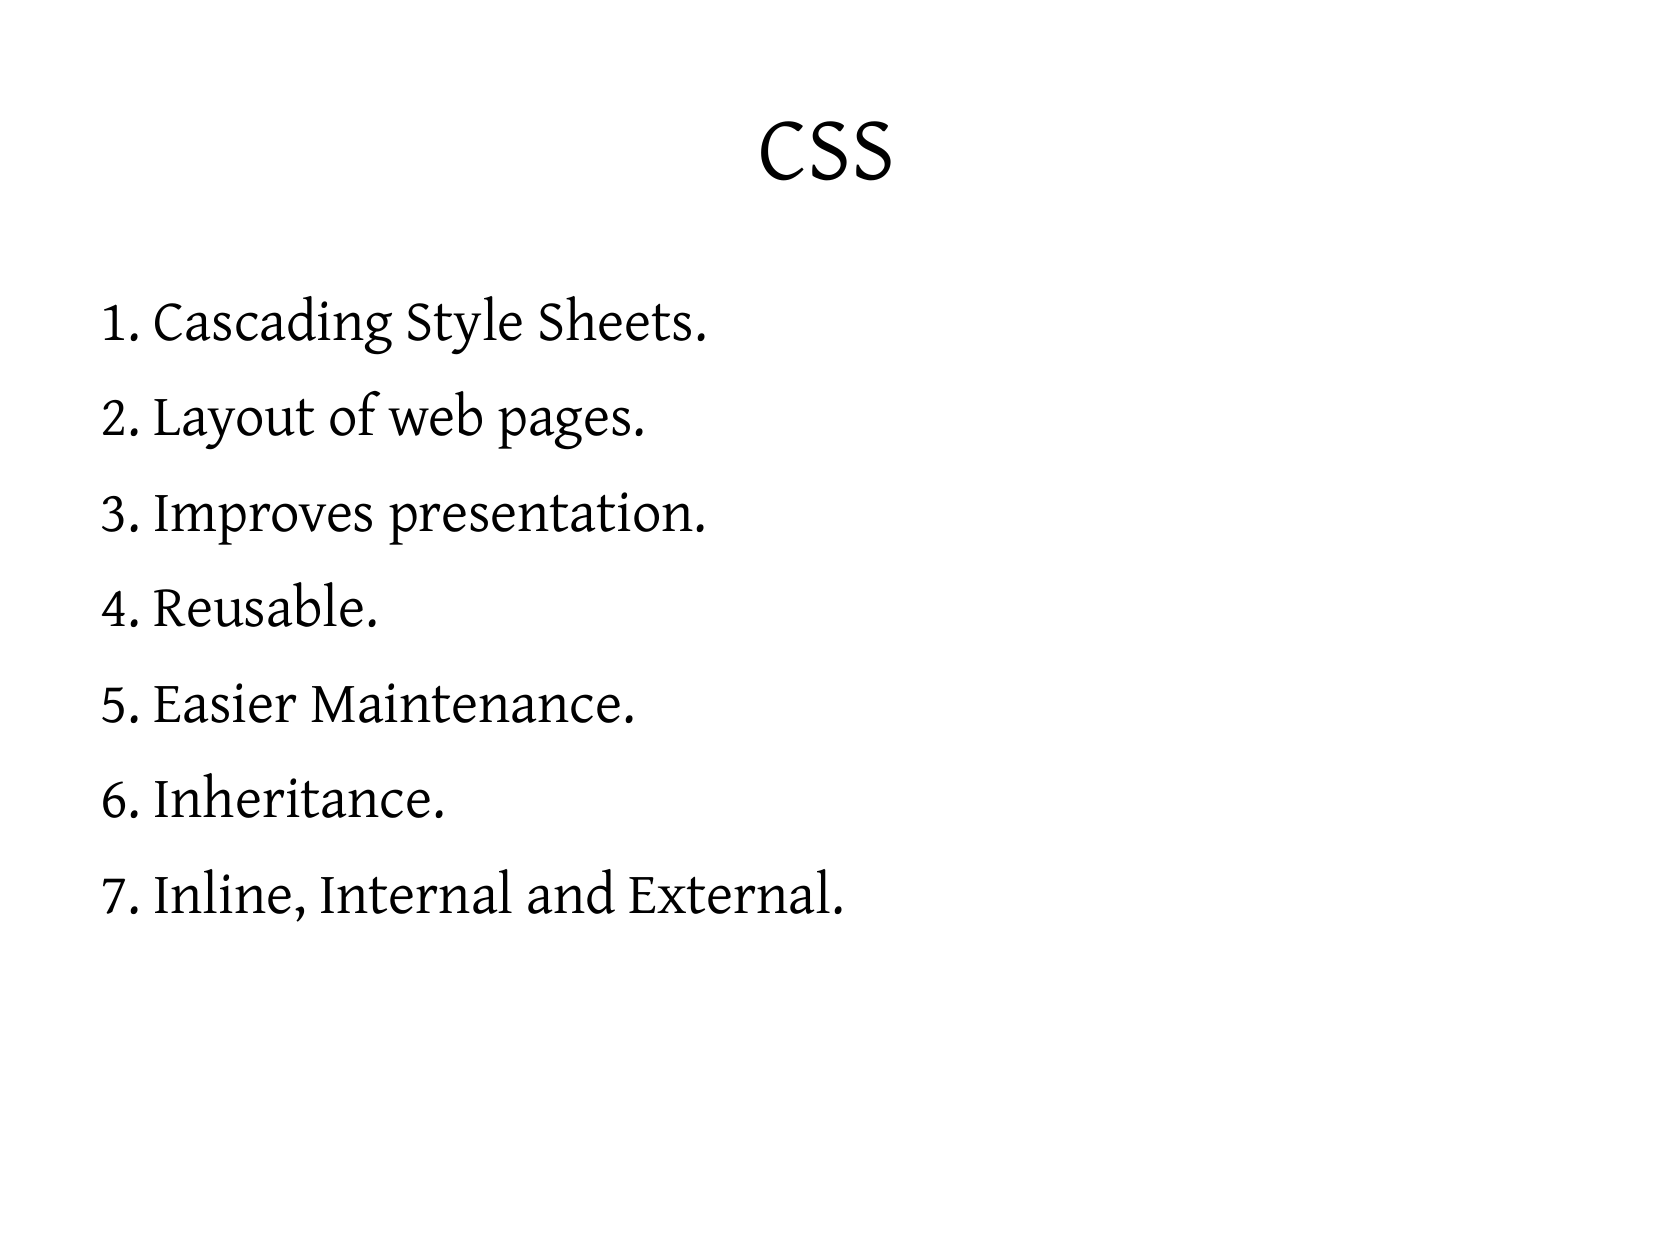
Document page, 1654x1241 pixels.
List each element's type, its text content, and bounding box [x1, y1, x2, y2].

list Cascading Style Sheets. Layout of web pages. Improves presentation. Reusable. Easier Maintenance. Inheritance. Inline, Internal and External. [82, 290, 1571, 1109]
title CSS [82, 49, 1571, 257]
